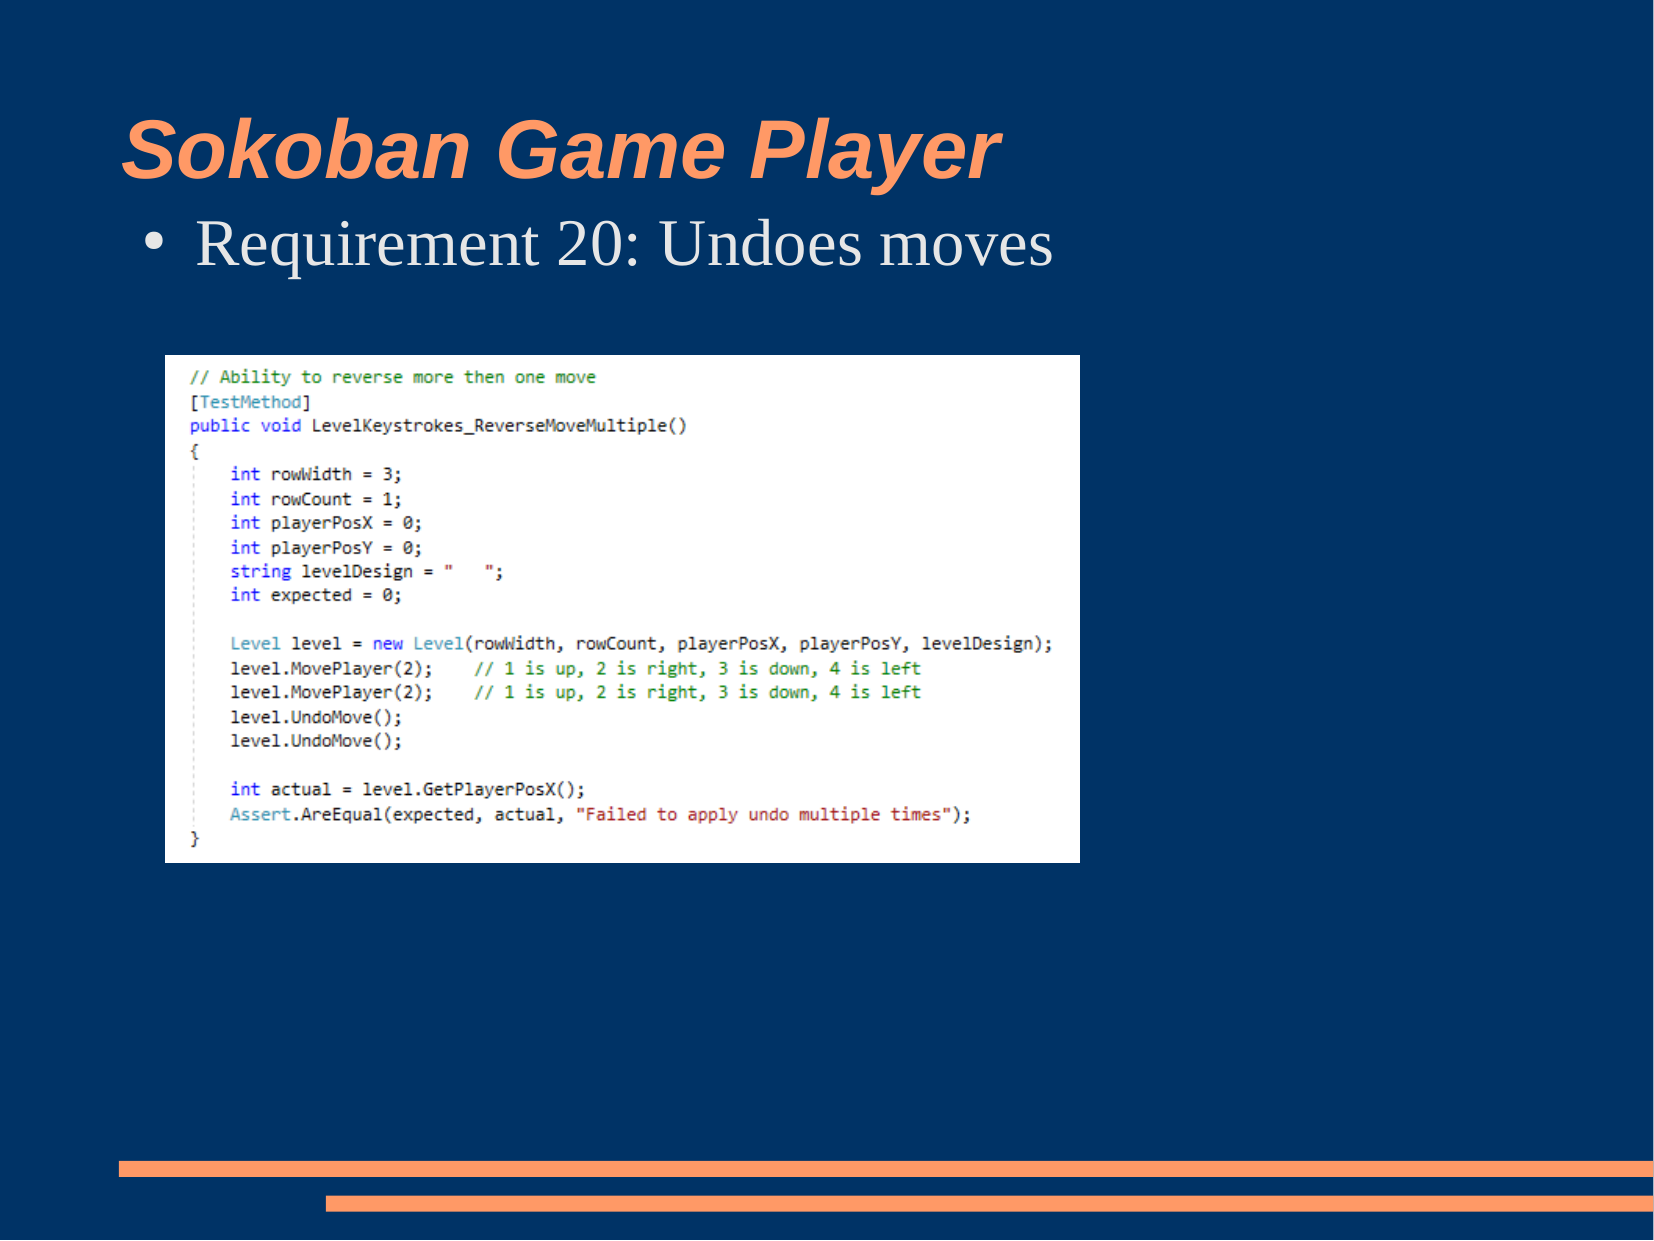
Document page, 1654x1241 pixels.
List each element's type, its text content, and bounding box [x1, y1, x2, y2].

picture [165, 355, 1080, 863]
list Requirement 20: Undoes moves [106, 205, 1546, 1016]
title Sokoban Game Player [121, 46, 1534, 205]
